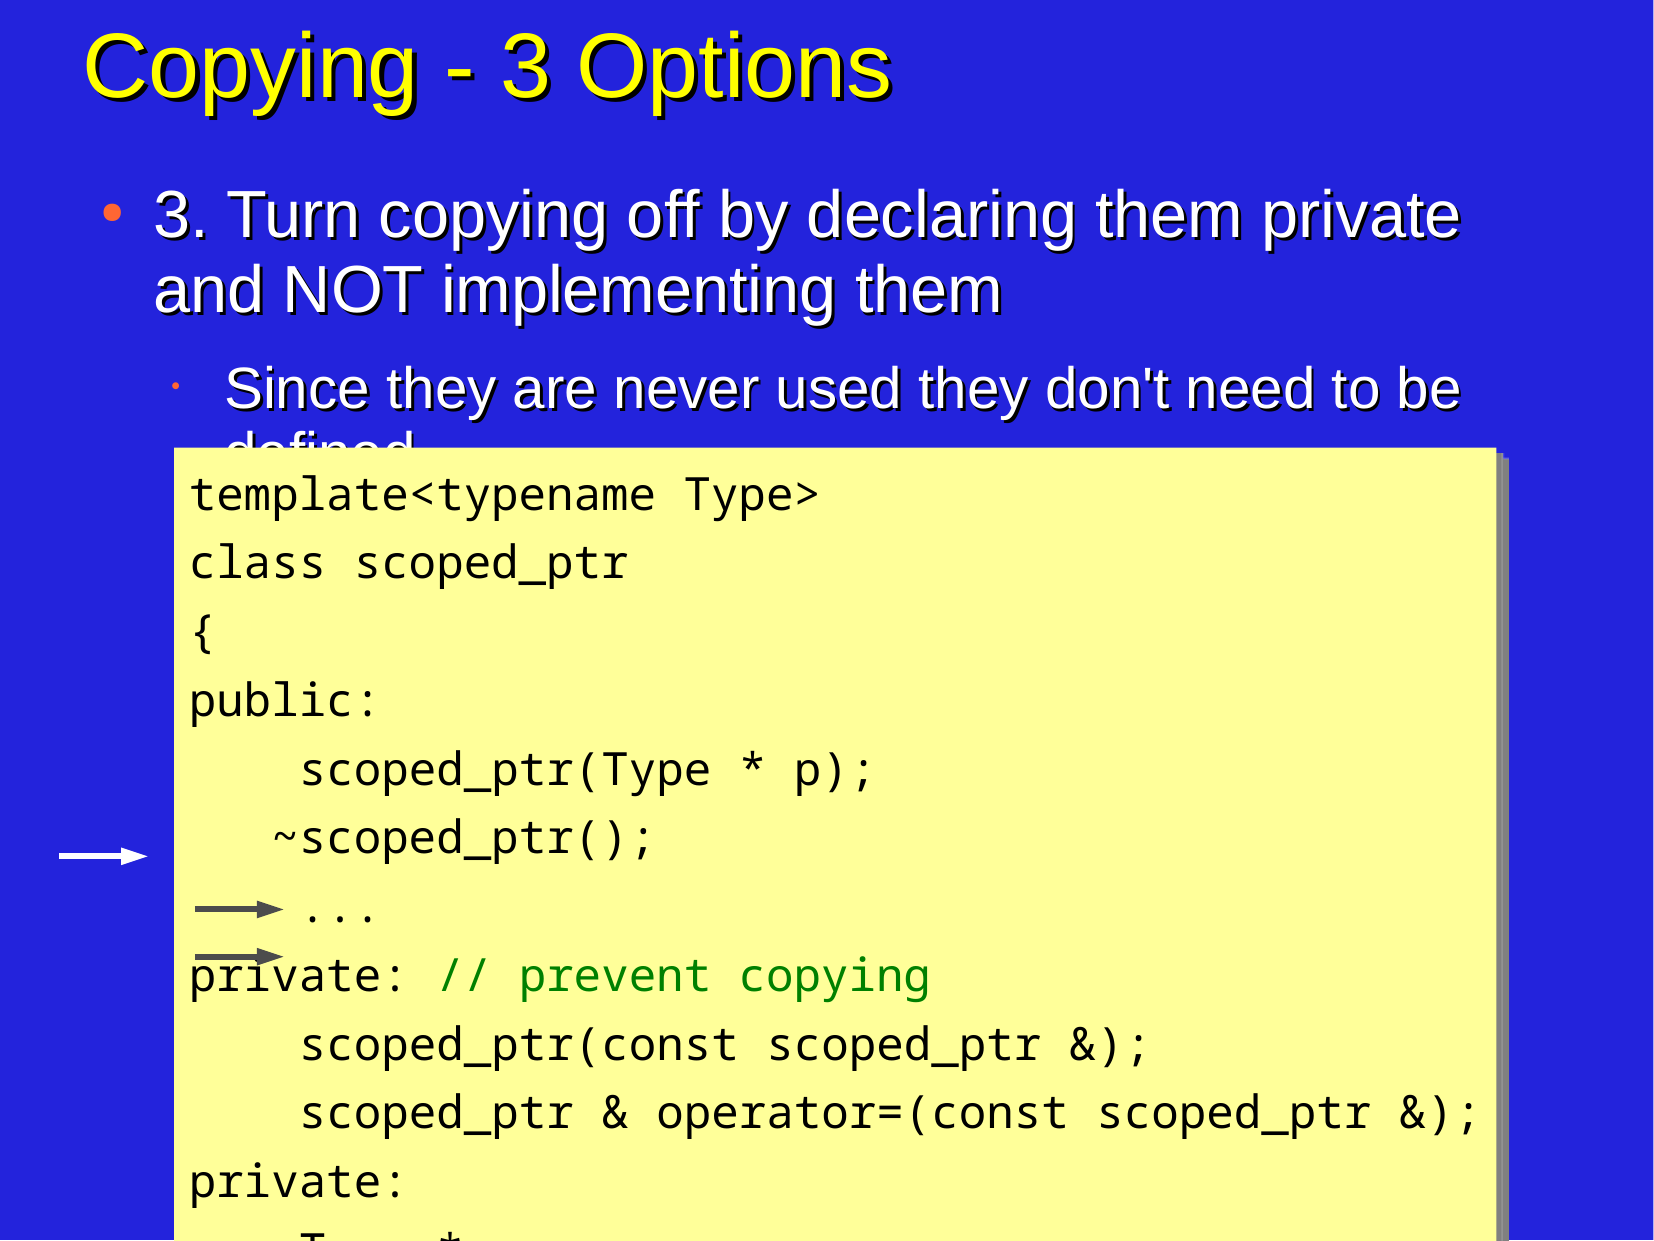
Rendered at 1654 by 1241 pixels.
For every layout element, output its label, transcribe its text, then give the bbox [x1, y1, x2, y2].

title Copying - 3 Options [82, 2, 1571, 130]
text_box template<typename Type> class scoped_ptr { public: scoped_ptr(Type * p); ~scoped_ptr(); ... private: // prevent copying scoped_ptr(const scoped_ptr &); scoped_ptr & operator=(const scoped_ptr &); private: Type * raw; }; [174, 447, 1497, 1241]
list 3. Turn copying off by declaring them private and NOT implementing them Since they are never used they don't need to be defined [82, 177, 1571, 1182]
